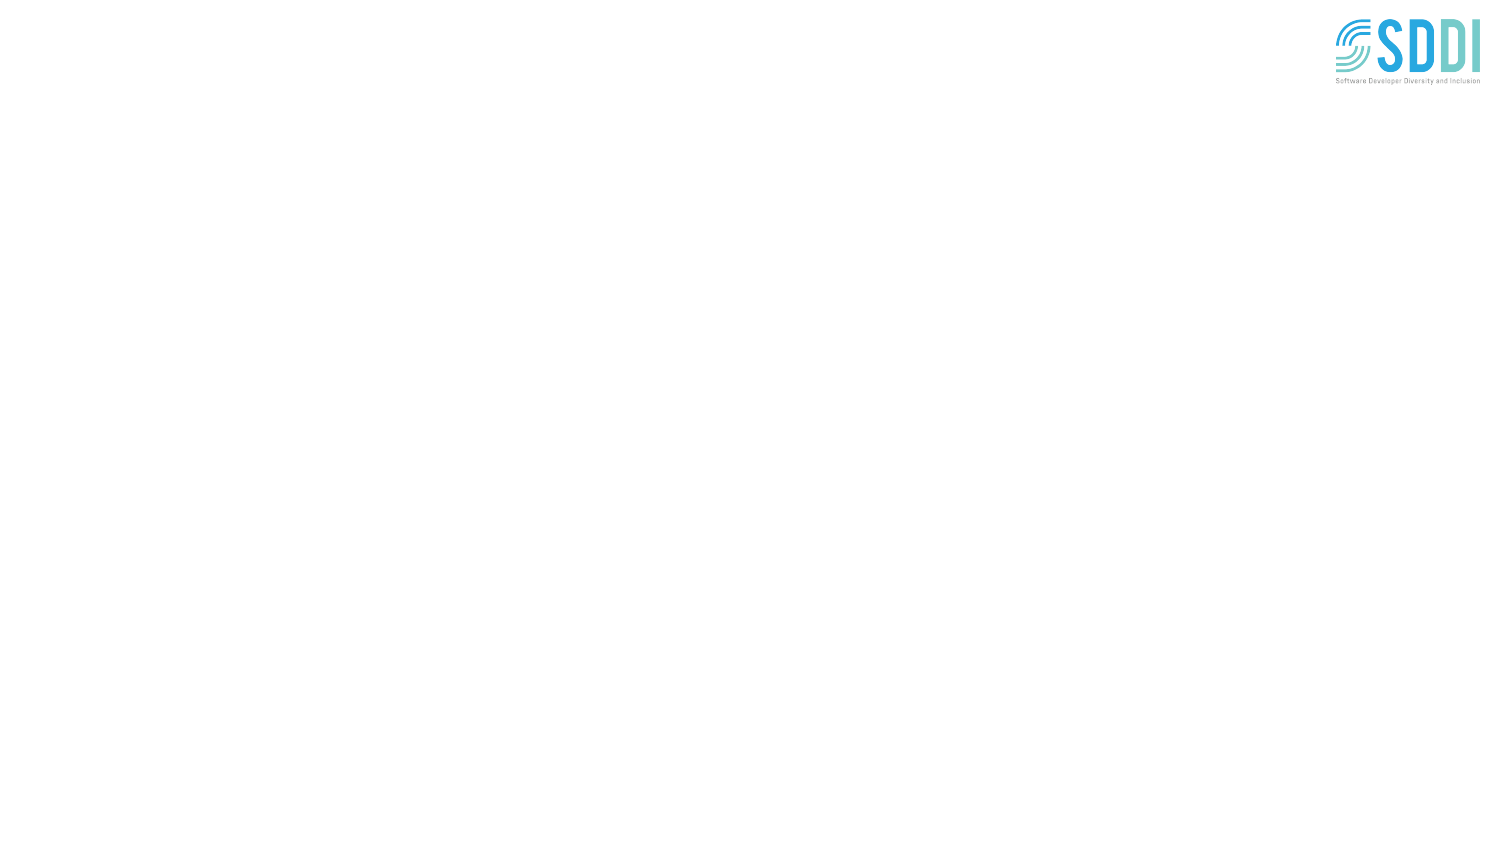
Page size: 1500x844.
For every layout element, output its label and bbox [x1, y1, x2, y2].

picture [1336, 19, 1480, 85]
